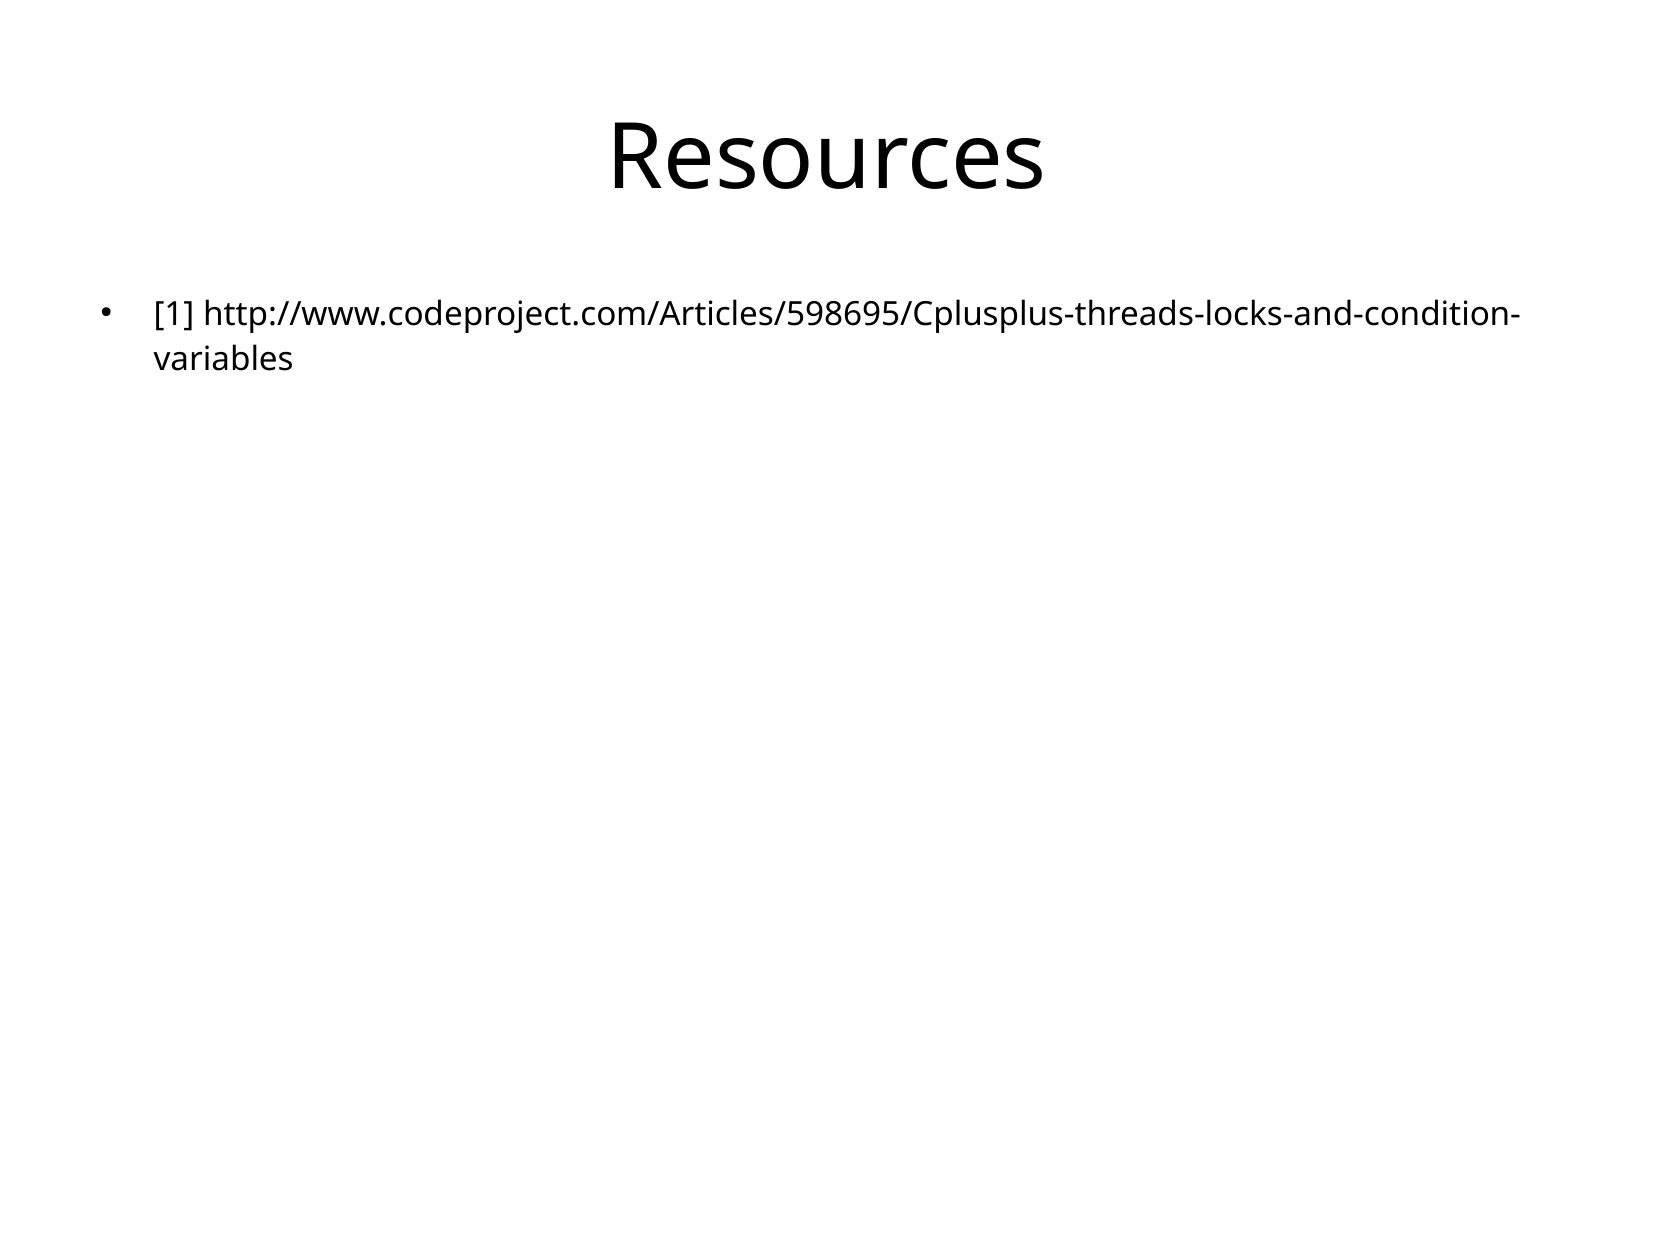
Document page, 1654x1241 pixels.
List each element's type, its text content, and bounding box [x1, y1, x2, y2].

title Resources [82, 49, 1571, 257]
list [1] http://www.codeproject.com/Articles/598695/Cplusplus-threads-locks-and-condition-variables [82, 290, 1571, 1010]
